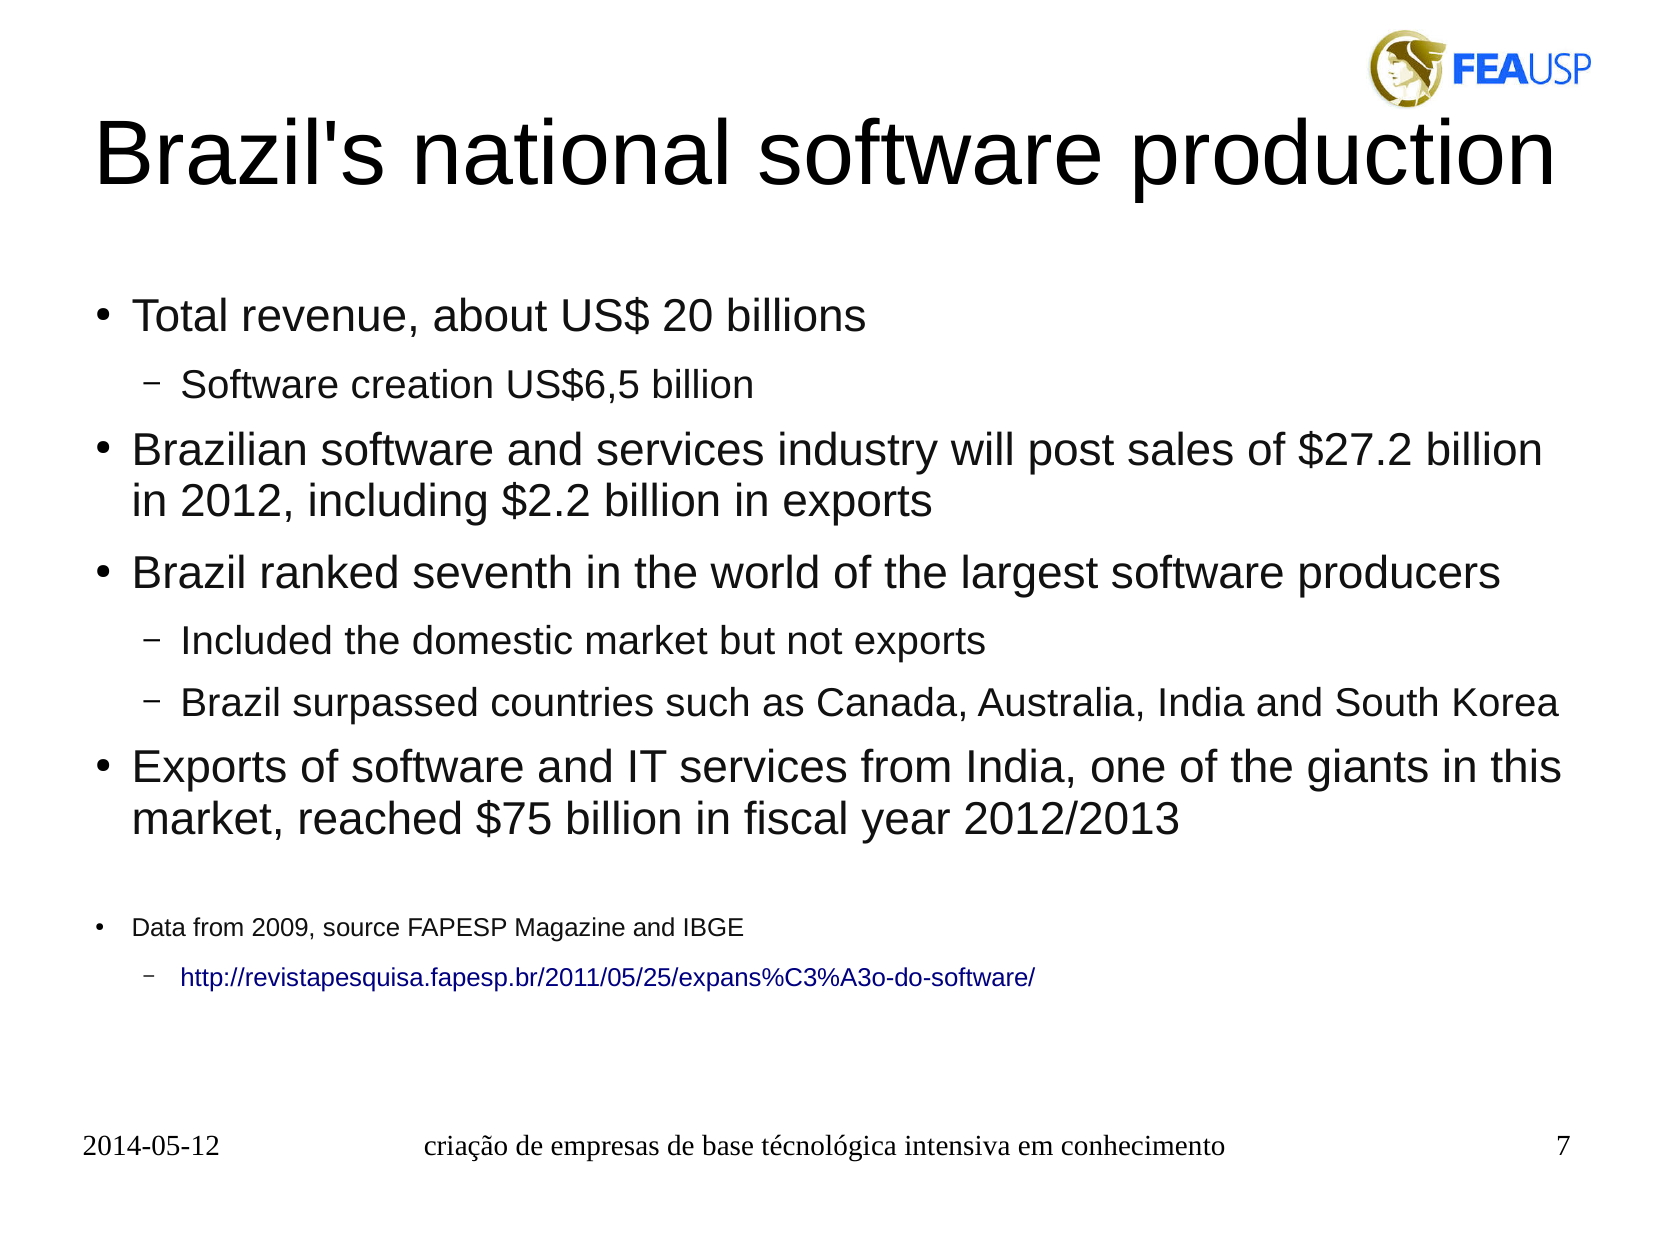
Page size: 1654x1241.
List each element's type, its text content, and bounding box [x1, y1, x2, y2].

picture [1366, 29, 1591, 110]
title Brazil's national software production [82, 49, 1571, 257]
list Total revenue, about US$ 20 billions Software creation US$6,5 billion Brazilian software and services industry will post sales of $27.2 billion in 2012, including $2.2 billion in exports Brazil ranked seventh in the world of the largest software producers Included the domestic market but not exports Brazil surpassed countries such as Canada, Australia, India and South Korea Exports of software and IT services from India, one of the giants in this market, reached $75 billion in fiscal year 2012/2013 Data from 2009, source FAPESP Magazine and IBGE http://revistapesquisa.fapesp.br/2011/05/25/expans%C3%A3o-do-software/ [82, 290, 1571, 1010]
